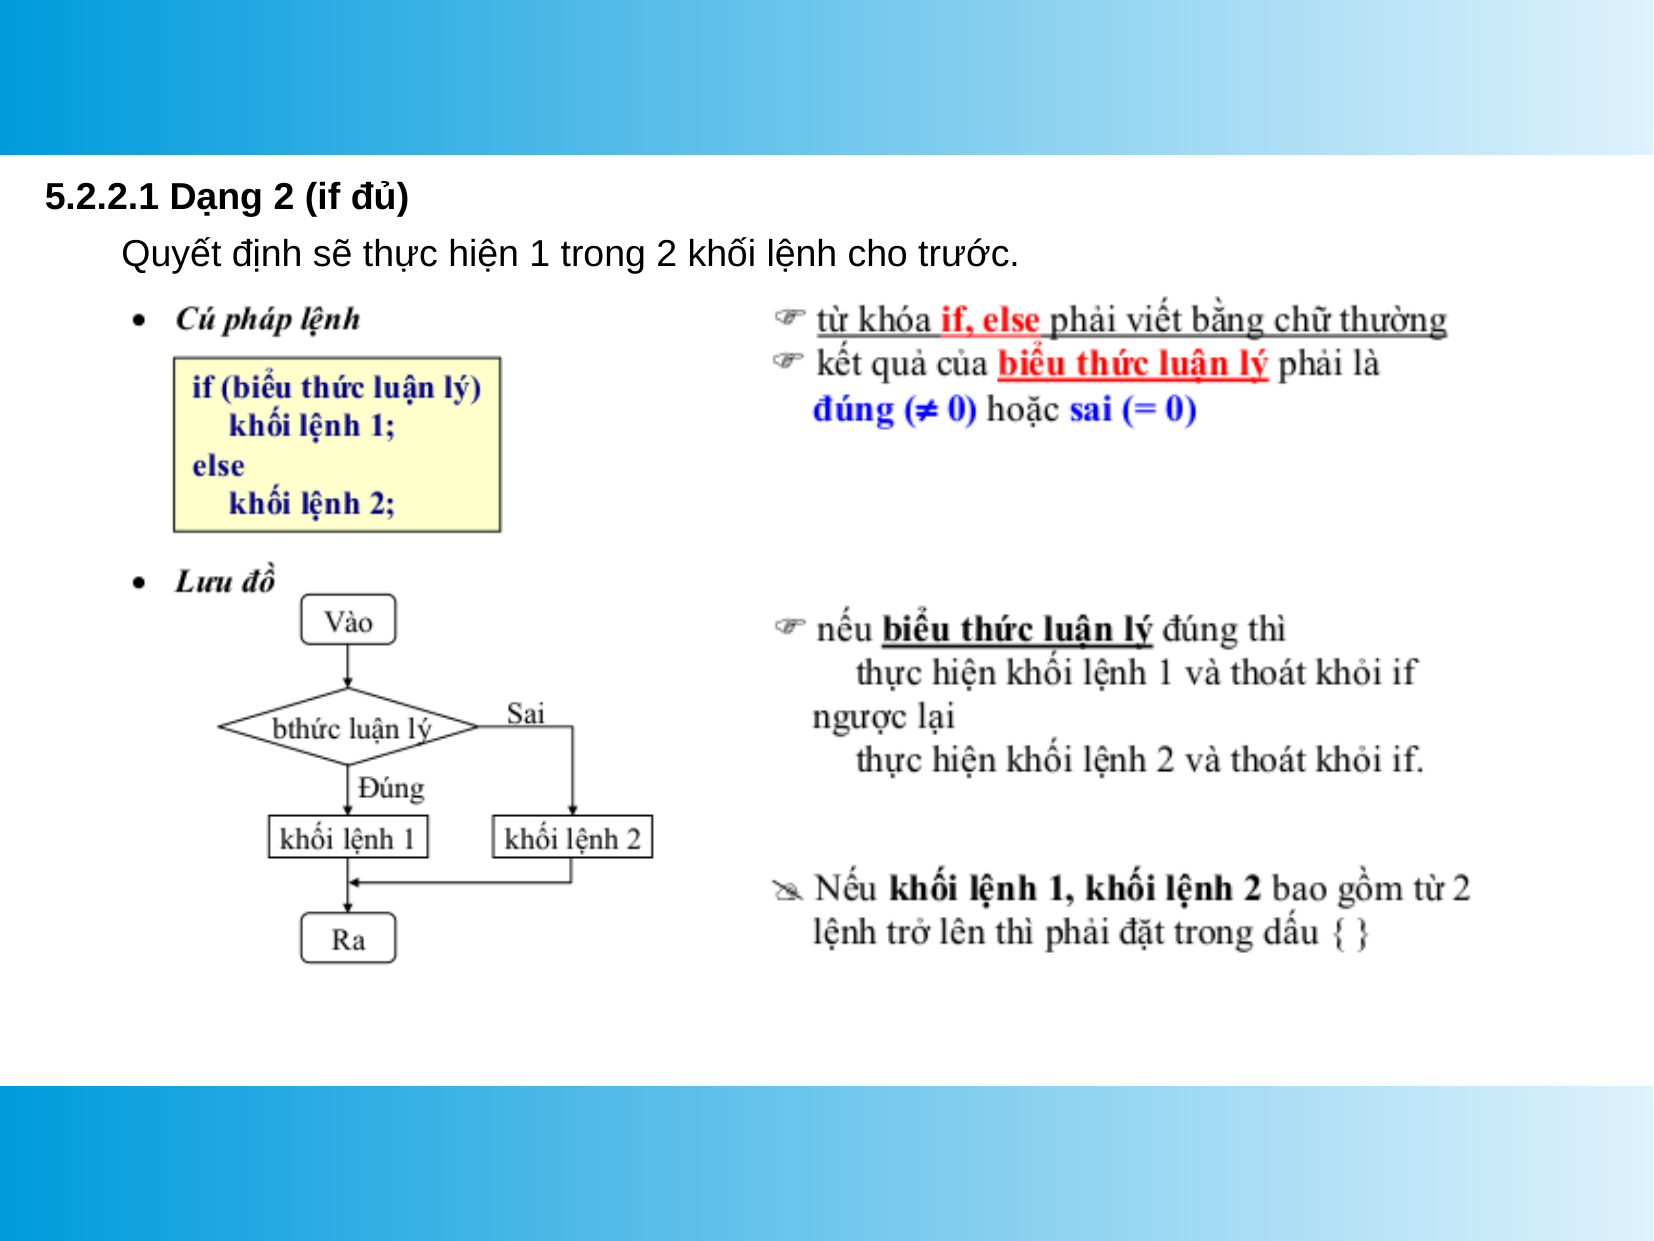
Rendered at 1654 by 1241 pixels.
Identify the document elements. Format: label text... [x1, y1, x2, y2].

text_box 5.2.2.1 Dạng 2 (if đủ) [30, 168, 469, 226]
text_box Quyết định sẽ thực hiện 1 trong 2 khối lệnh cho trước. [106, 225, 1036, 282]
picture [124, 303, 667, 976]
picture [765, 284, 1501, 977]
